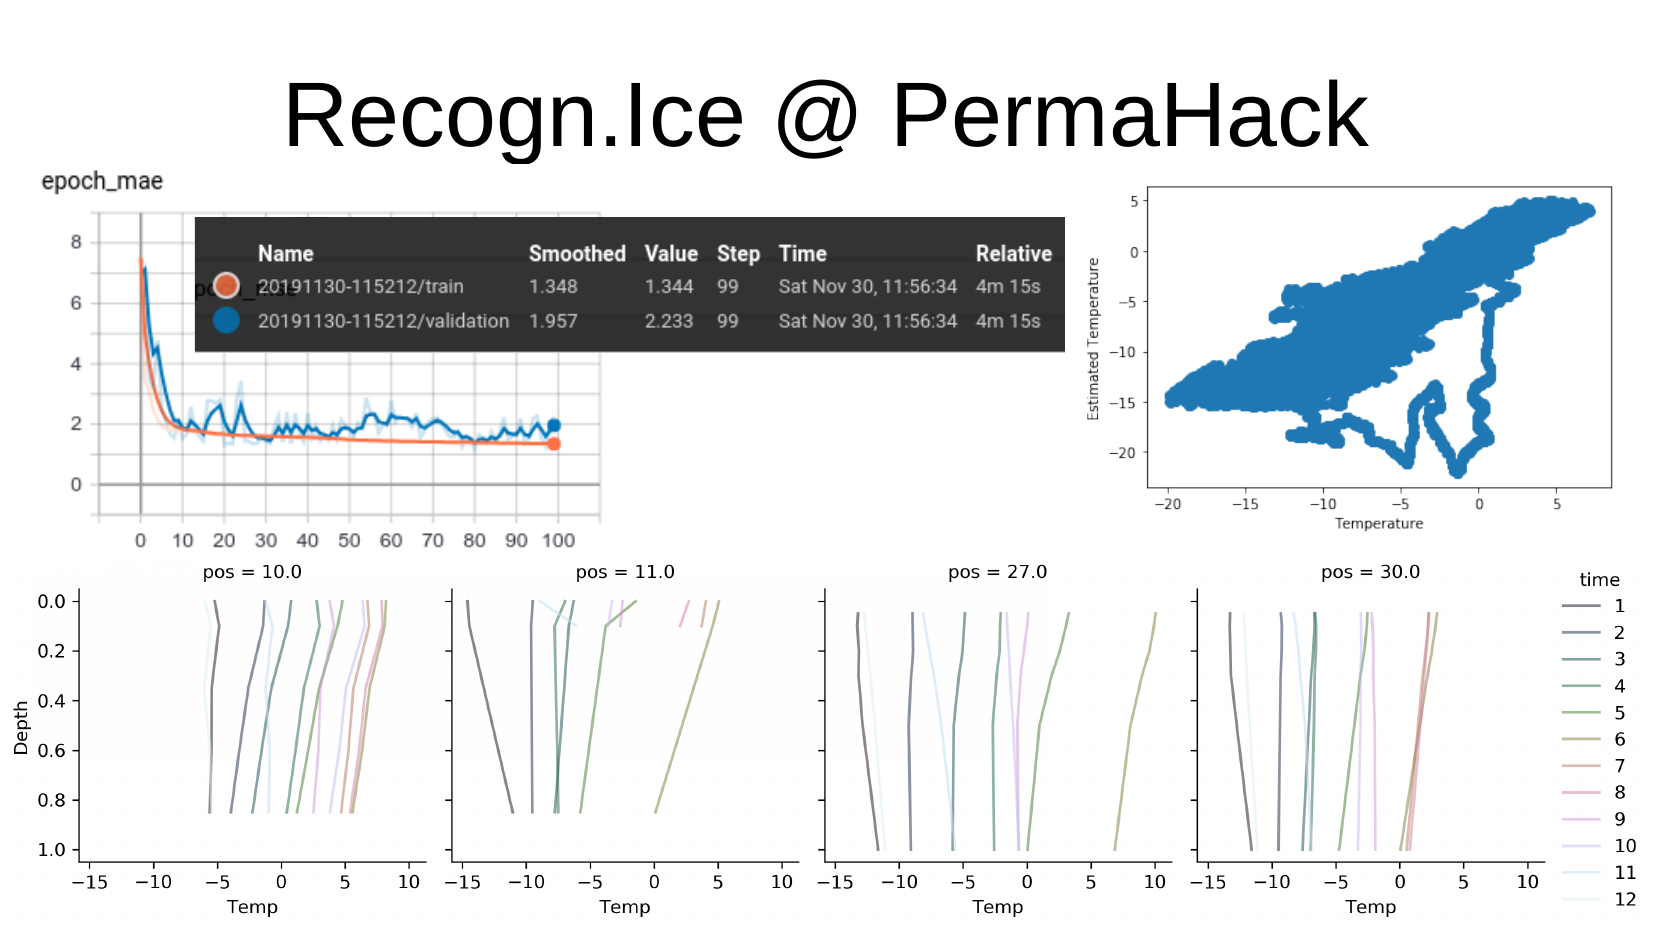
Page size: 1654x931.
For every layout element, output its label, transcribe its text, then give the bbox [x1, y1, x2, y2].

picture [1079, 178, 1621, 541]
title Recogn.Ice @ PermaHack [82, 37, 1571, 193]
picture [0, 164, 1653, 930]
